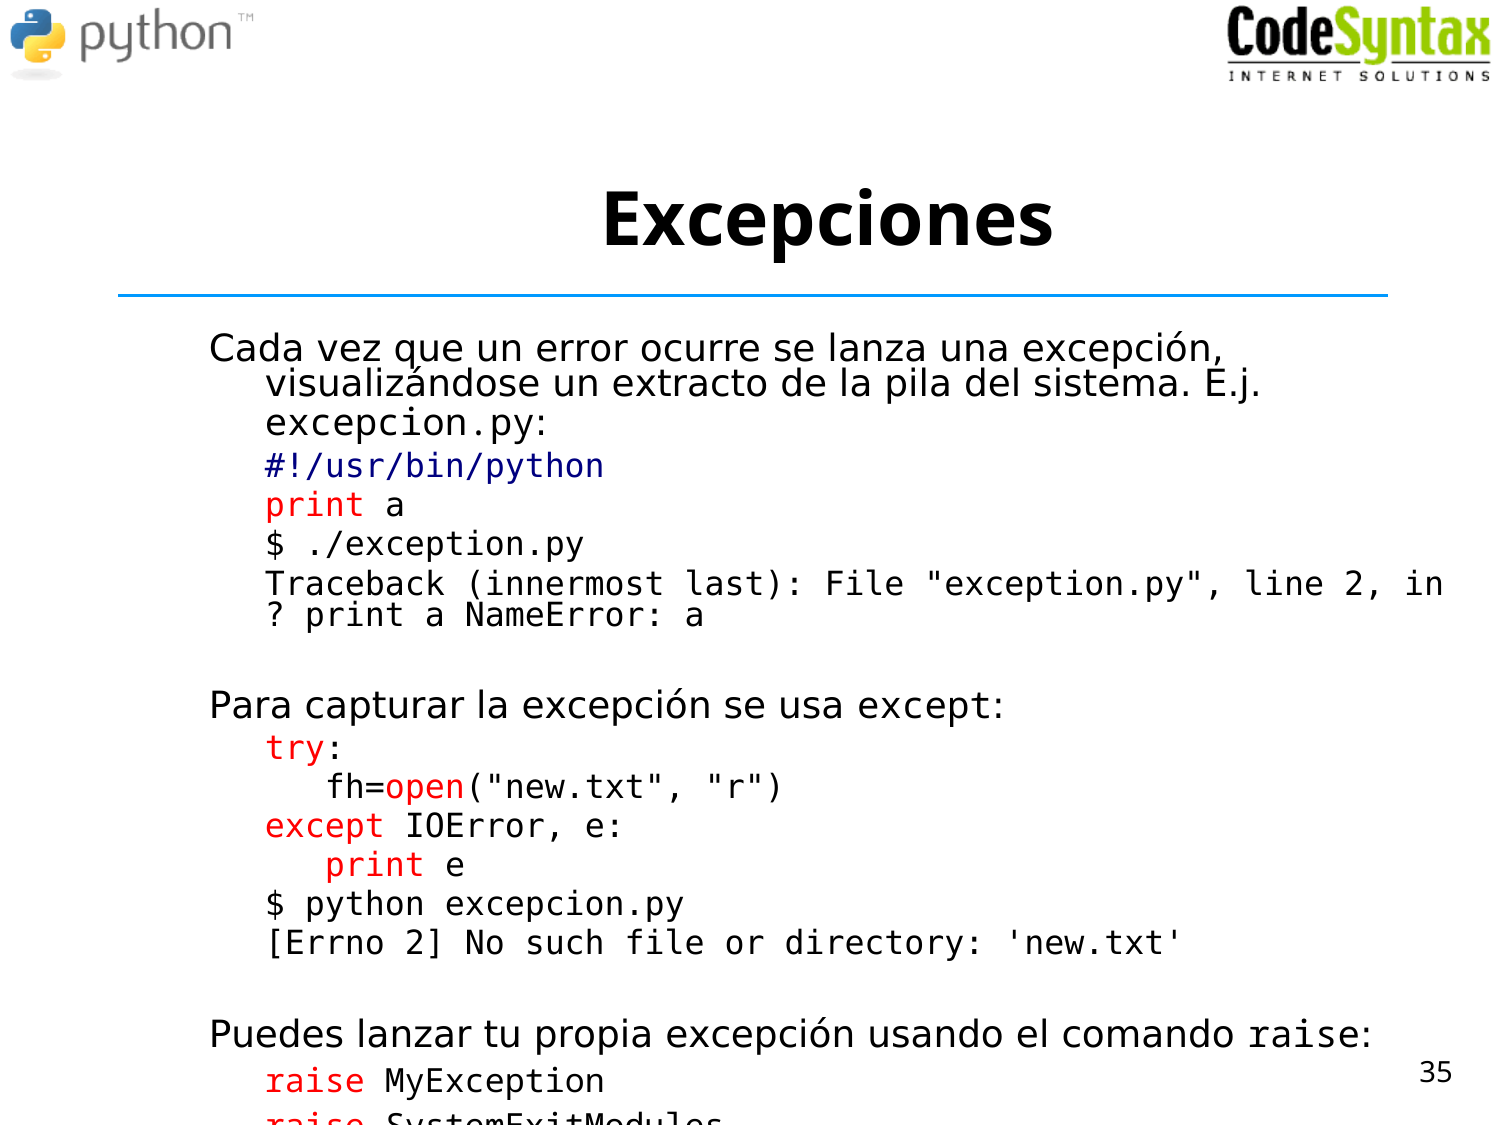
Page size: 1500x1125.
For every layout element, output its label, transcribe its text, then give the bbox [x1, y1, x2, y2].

list Cada vez que un error ocurre se lanza una excepción, visualizándose un extracto de la pila del sistema. E.j. excepcion.py: #!/usr/bin/python print a $ ./exception.py Traceback (innermost last): File "exception.py", line 2, in ? print a NameError: a Para capturar la excepción se usa except: try: fh=open("new.txt", "r") except IOError, e: print e $ python excepcion.py [Errno 2] No such file or directory: 'new.txt' Puedes lanzar tu propia excepción usando el comando raise: raise MyException raise SystemExitModules [193, 326, 1469, 1125]
title Excepciones [188, 35, 1468, 276]
picture [1226, 5, 1500, 83]
picture [0, 0, 286, 92]
